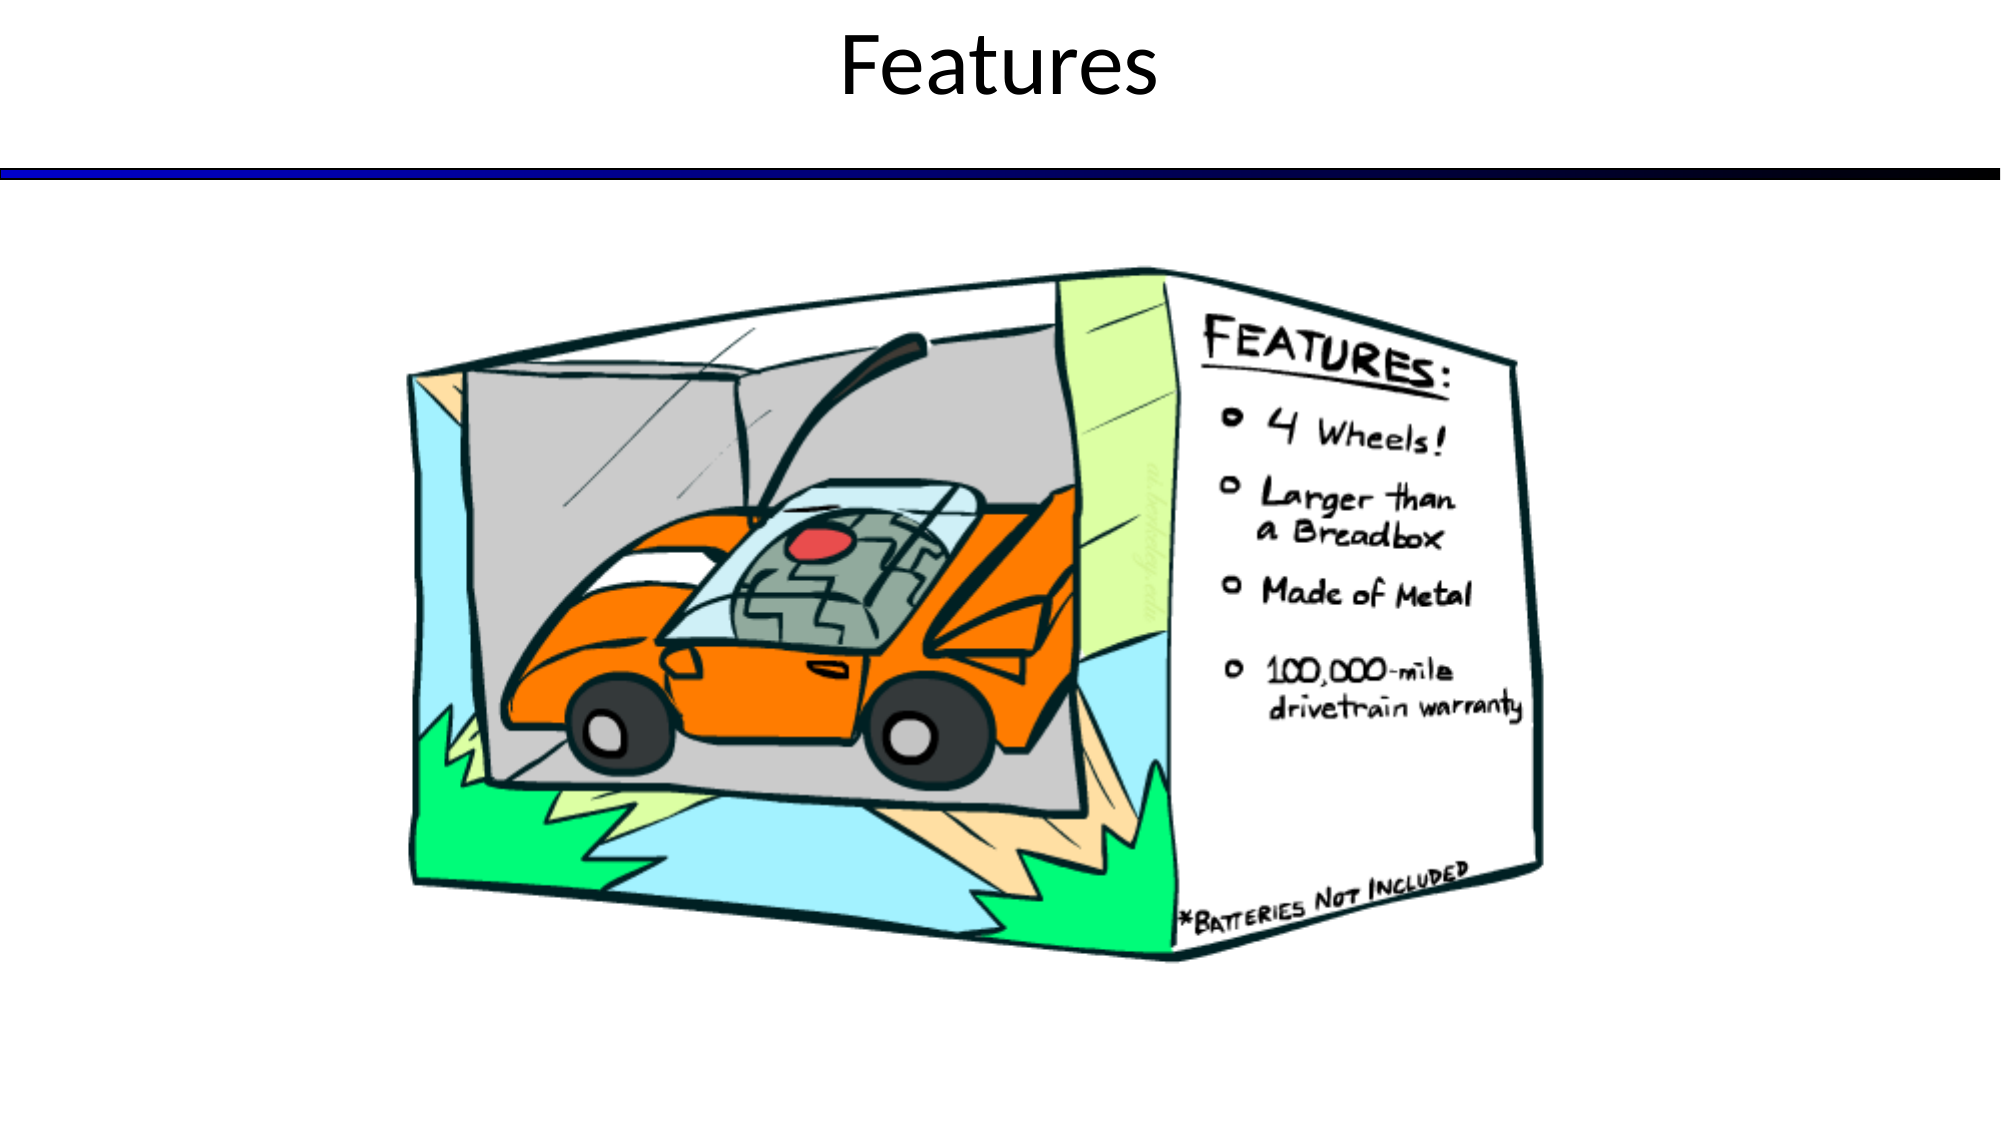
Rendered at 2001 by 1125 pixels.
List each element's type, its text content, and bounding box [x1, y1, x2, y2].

title Features [0, 0, 2000, 184]
picture [375, 224, 1606, 978]
